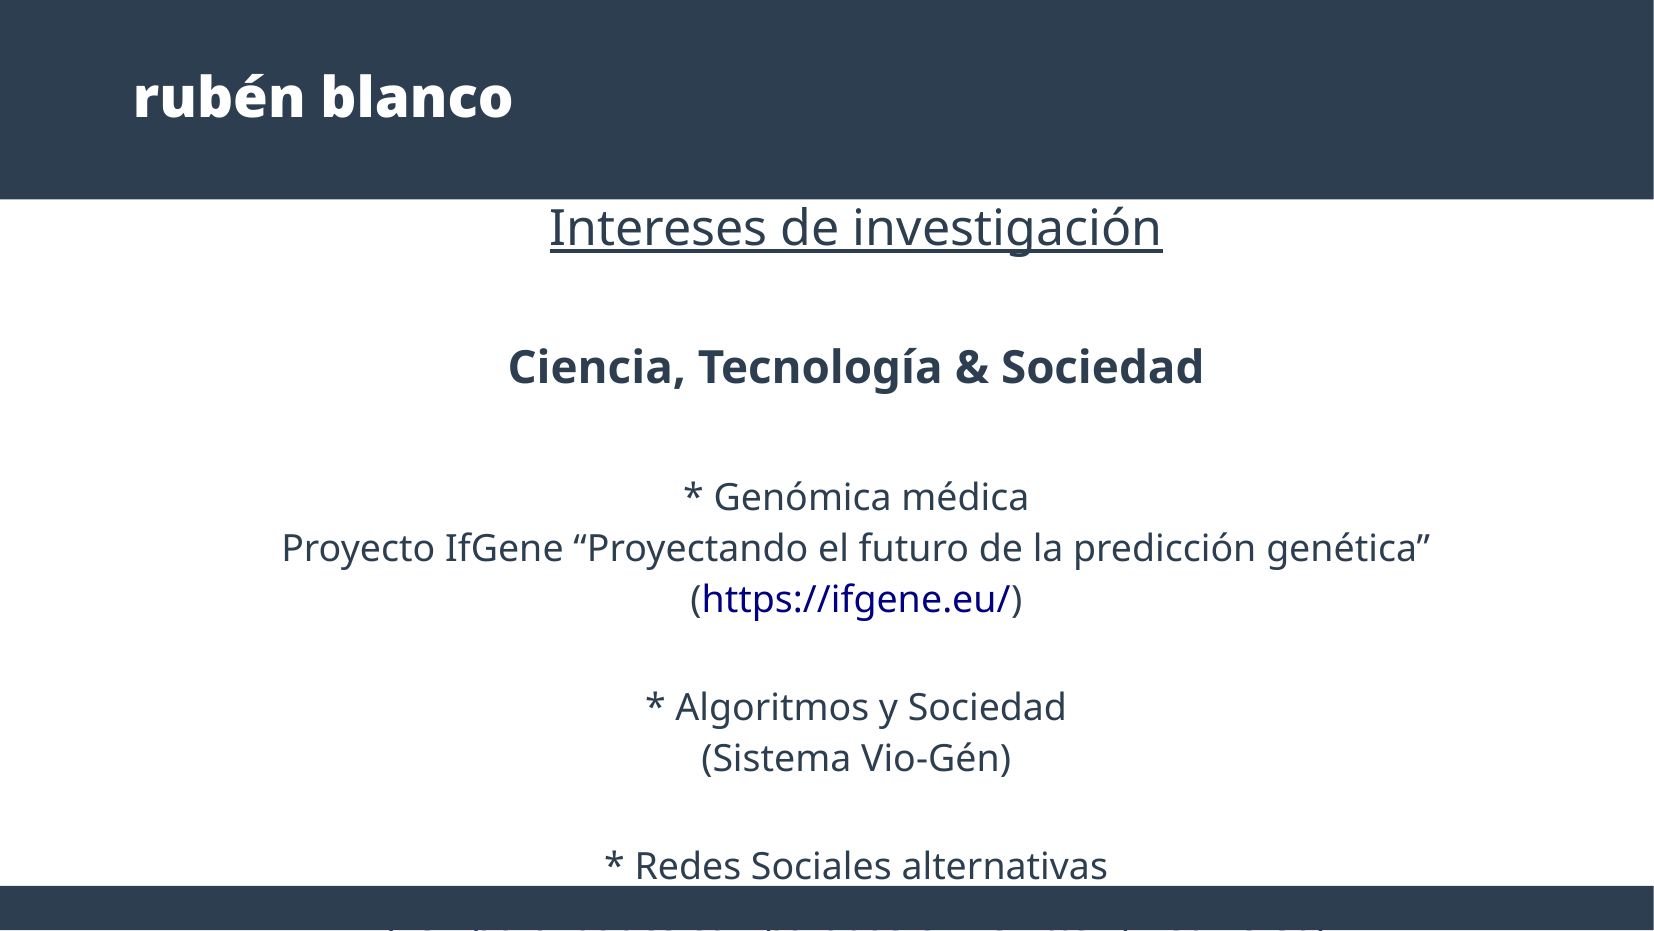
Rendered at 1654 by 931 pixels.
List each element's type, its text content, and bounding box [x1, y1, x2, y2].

subtitle Intereses de investigación Ciencia, Tecnología & Sociedad * Genómica médica Proyecto IfGene “Proyectando el futuro de la predicción genética” (https://ifgene.eu/) * Algoritmos y Sociedad (Sistema Vio-Gén) * Redes Sociales alternativas (Temporalidades comparadas en Xshitter y Fediverso) [118, 191, 1595, 931]
title rubén blanco [59, 37, 1595, 156]
